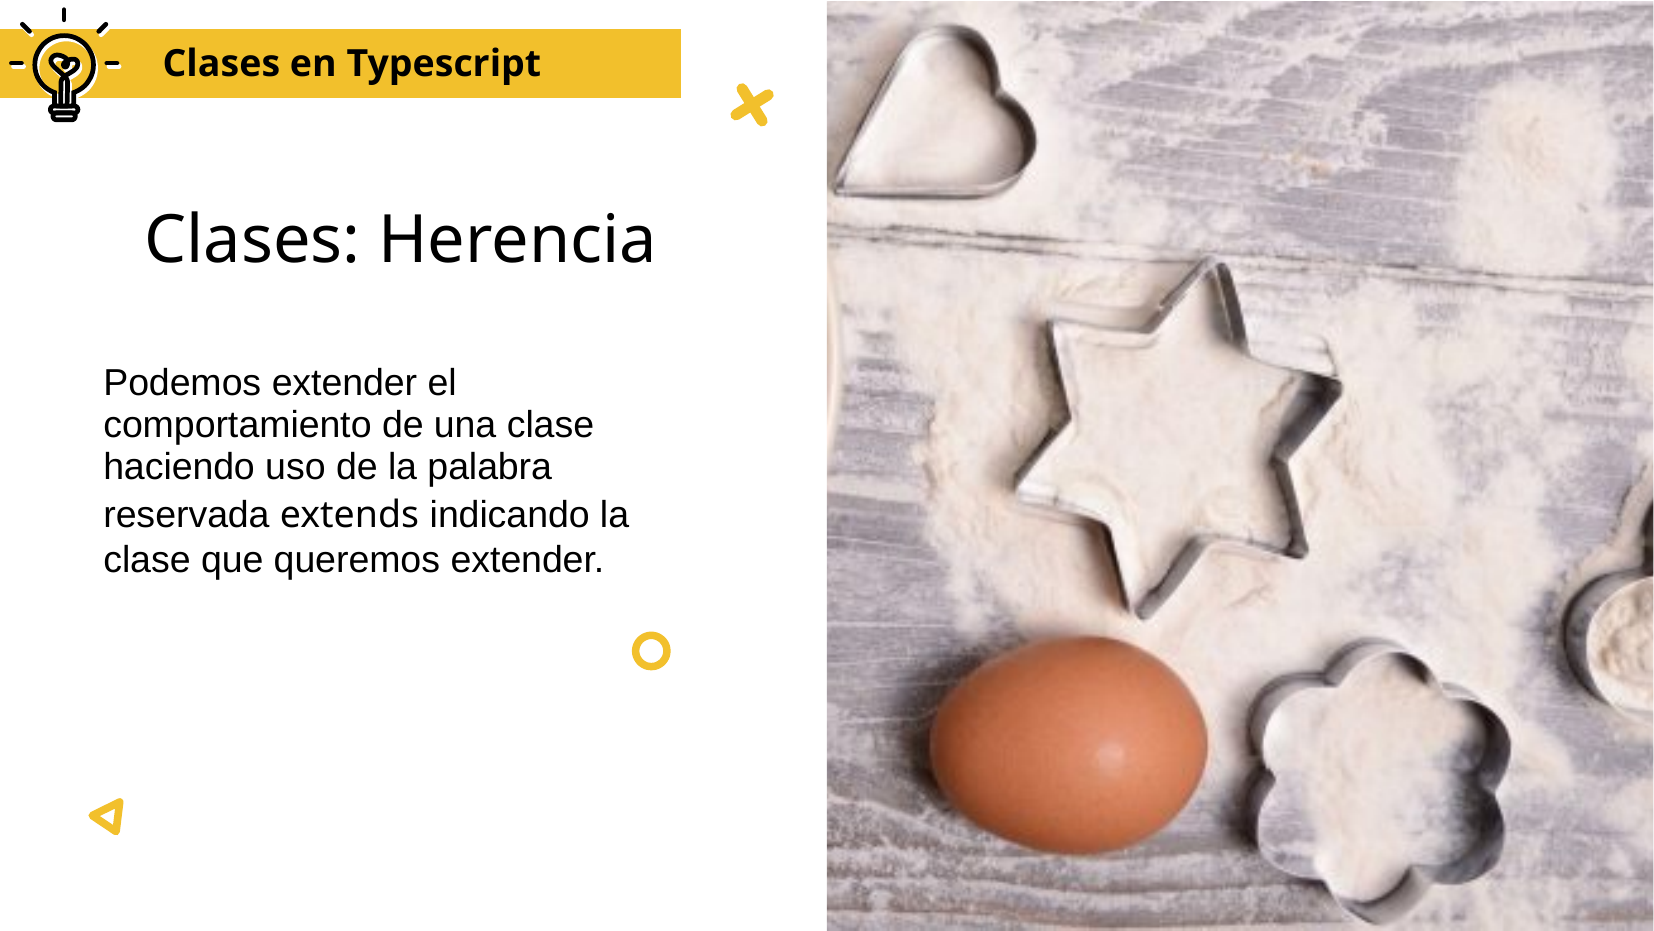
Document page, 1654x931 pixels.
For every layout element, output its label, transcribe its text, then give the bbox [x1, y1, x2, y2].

text_box Clases: Herencia [24, 147, 778, 325]
text_box Podemos extender el comportamiento de una clase haciendo uso de la palabra reservada extends indicando la clase que queremos extender. [88, 354, 709, 580]
picture [826, 1, 1654, 931]
text_box Clases en Typescript [147, 29, 650, 147]
